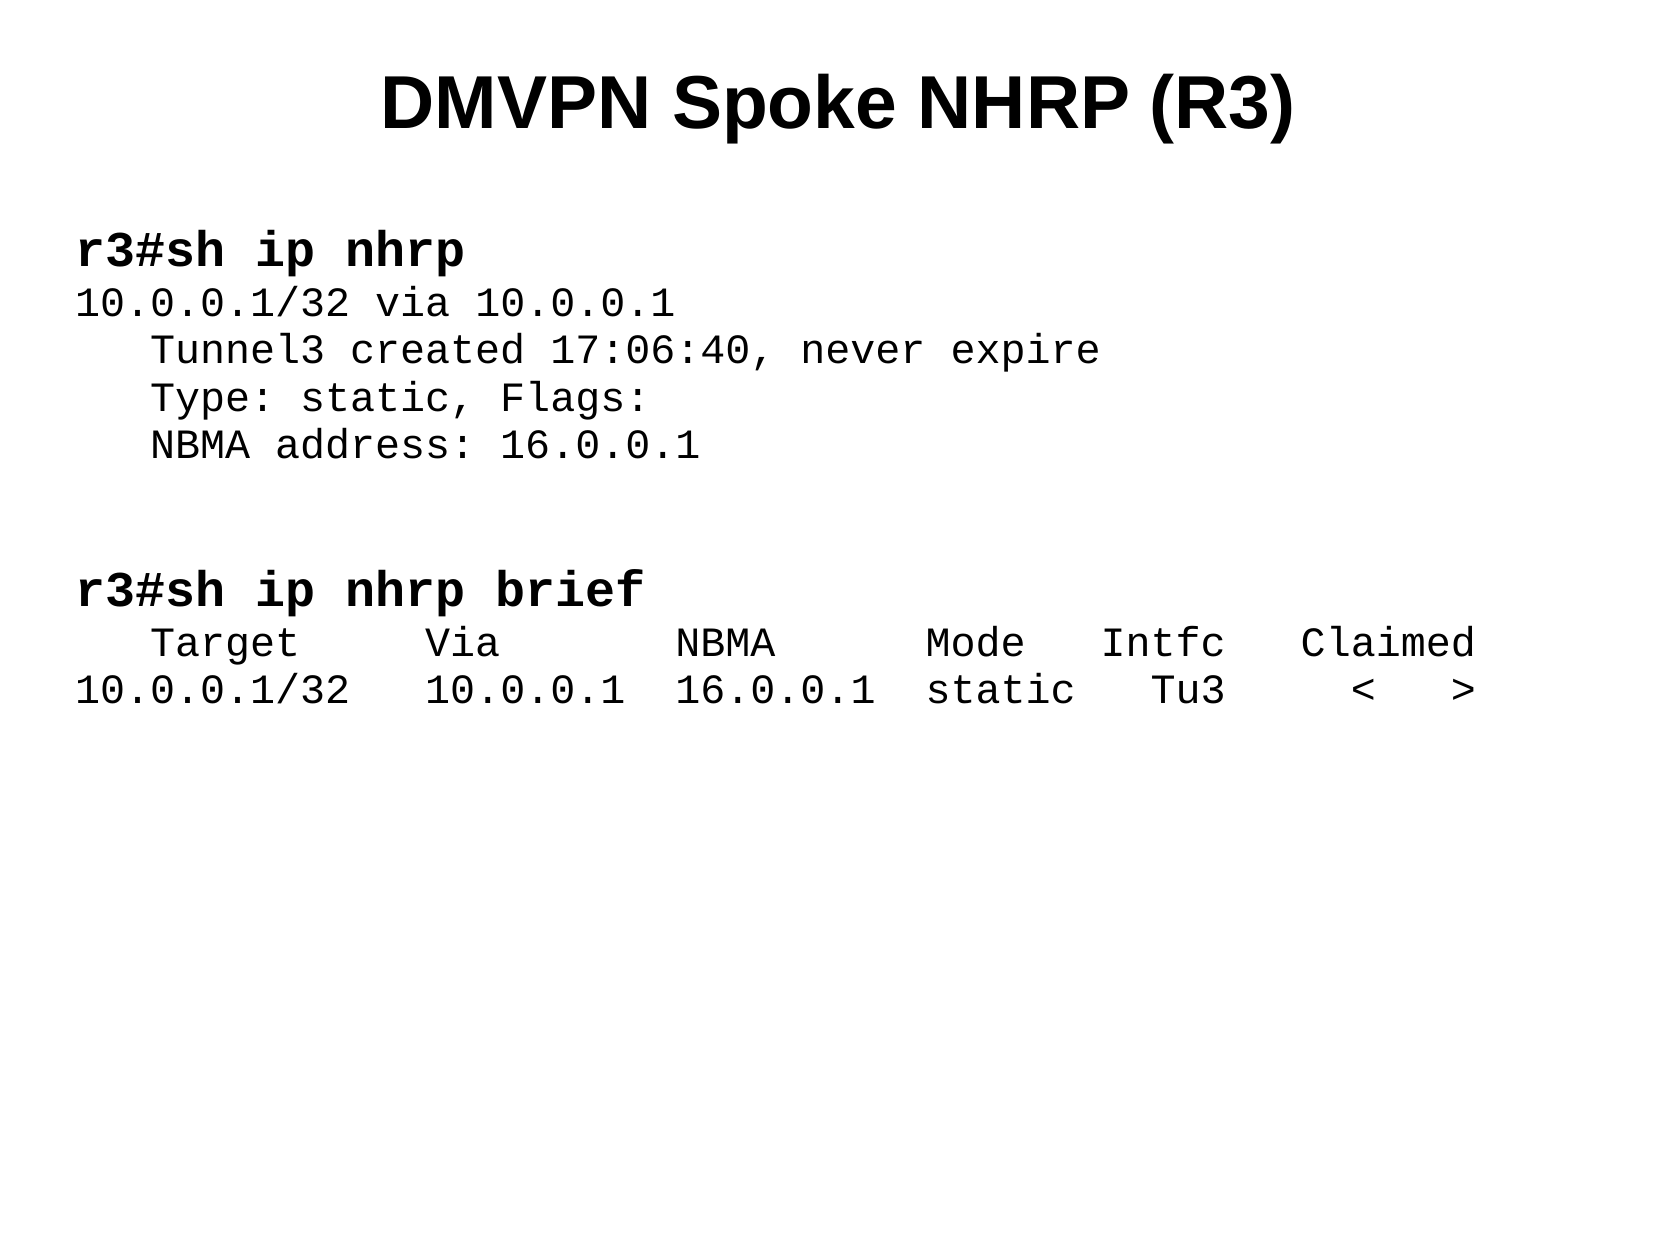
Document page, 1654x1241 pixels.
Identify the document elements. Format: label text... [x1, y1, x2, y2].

text_box DMVPN Spoke NHRP (R3) [64, 37, 1613, 151]
list r3#sh ip nhrp 10.0.0.1/32 via 10.0.0.1 Tunnel3 created 17:06:40, never expire Type: static, Flags: NBMA address: 16.0.0.1 r3#sh ip nhrp brief Target Via NBMA Mode Intfc Claimed 10.0.0.1/32 10.0.0.1 16.0.0.1 static Tu3 < > [75, 225, 1613, 829]
